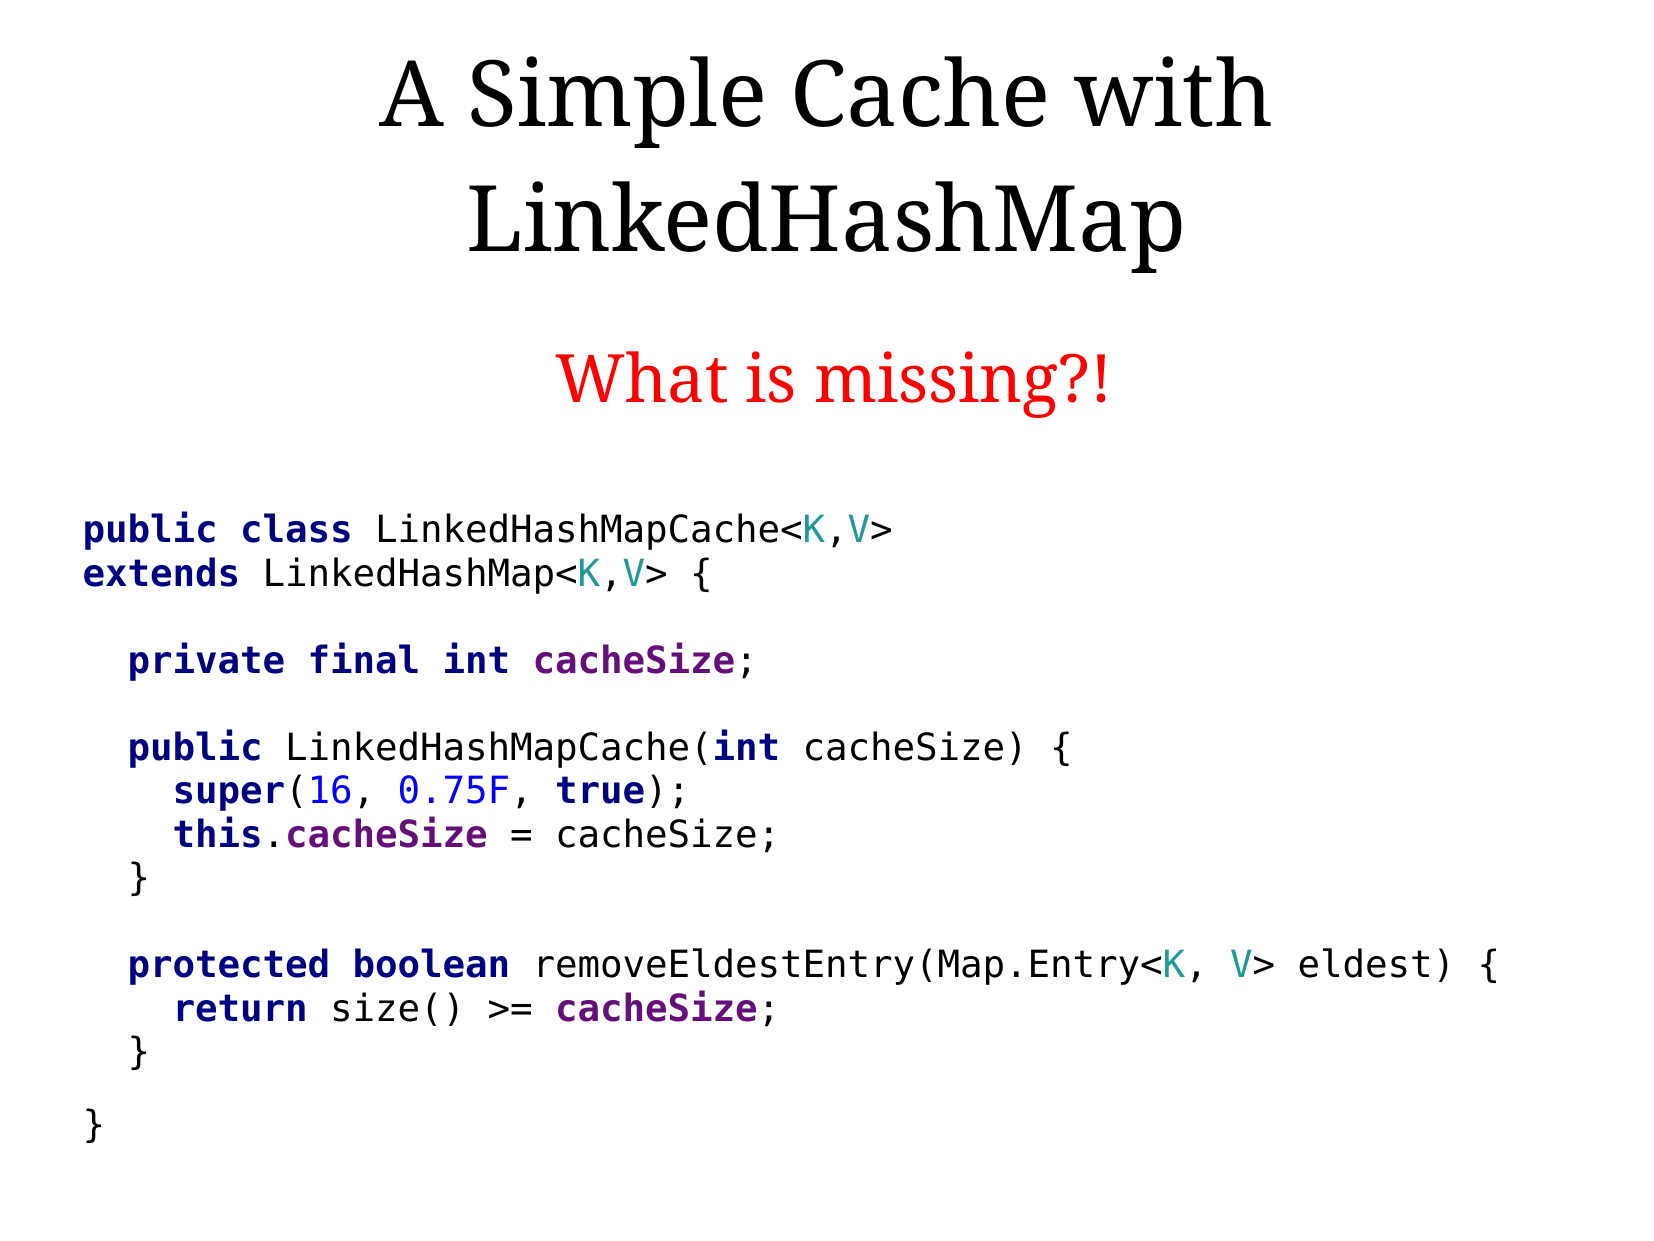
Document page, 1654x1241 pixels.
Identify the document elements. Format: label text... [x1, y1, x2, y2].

title A Simple Cache with LinkedHashMap [82, 26, 1571, 280]
list public class LinkedHashMapCache<K,V> extends LinkedHashMap<K,V> { private final int cacheSize; public LinkedHashMapCache(int cacheSize) { super(16, 0.75F, true); this.cacheSize = cacheSize; } protected boolean removeEldestEntry(Map.Entry<K, V> eldest) { return size() >= cacheSize; } } [82, 507, 1571, 1193]
list What is missing?! [484, 330, 1512, 804]
